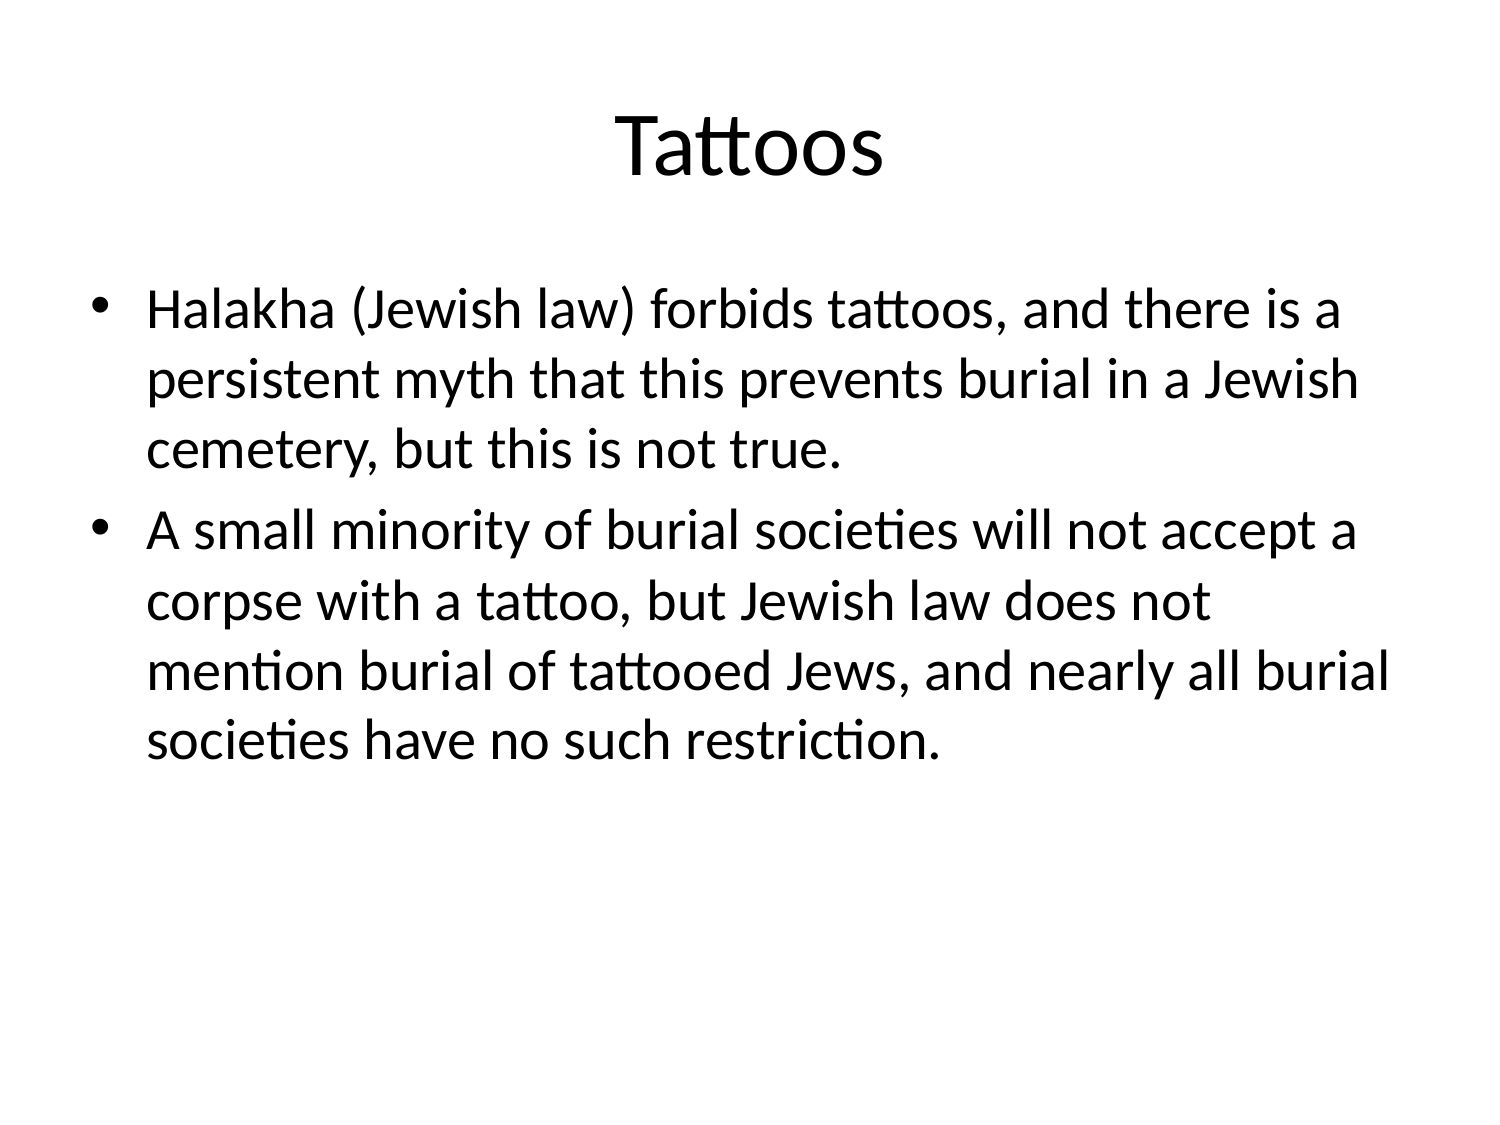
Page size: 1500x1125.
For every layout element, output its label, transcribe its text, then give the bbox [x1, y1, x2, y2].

list Halakha (Jewish law) forbids tattoos, and there is a persistent myth that this prevents burial in a Jewish cemetery, but this is not true. A small minority of burial societies will not accept a corpse with a tattoo, but Jewish law does not mention burial of tattooed Jews, and nearly all burial societies have no such restriction. [75, 262, 1425, 1005]
title Tattoos [75, 45, 1425, 233]
